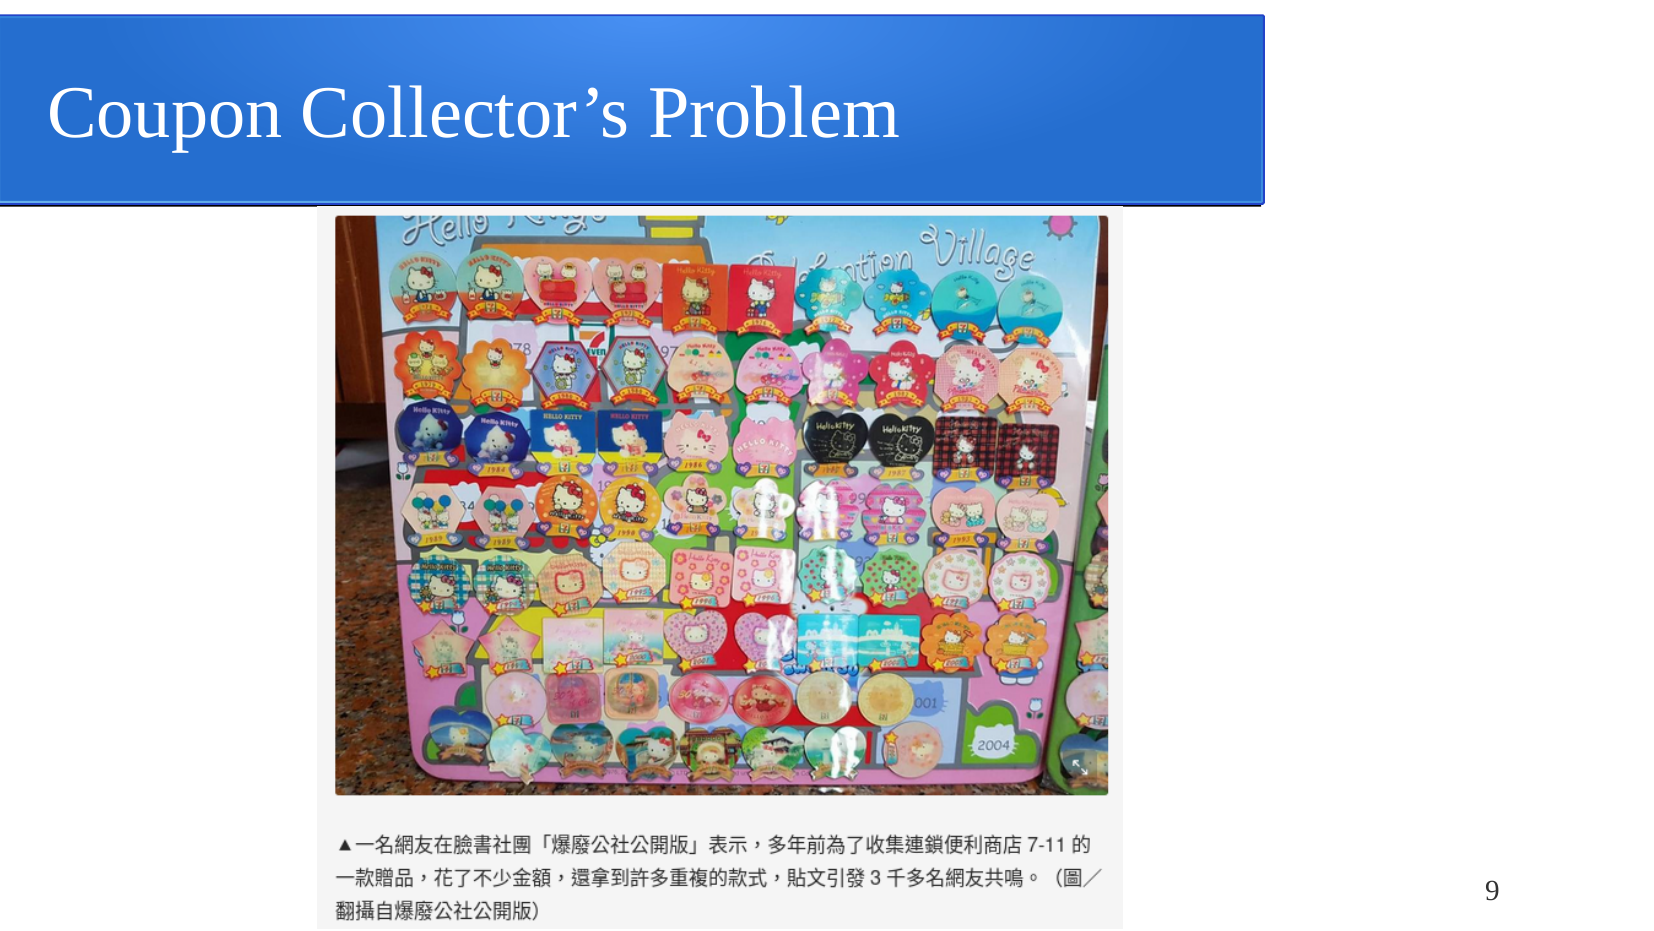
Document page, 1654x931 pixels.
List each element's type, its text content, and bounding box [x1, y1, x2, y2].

picture [317, 206, 1123, 929]
title Coupon Collector’s Problem [47, 35, 1199, 189]
